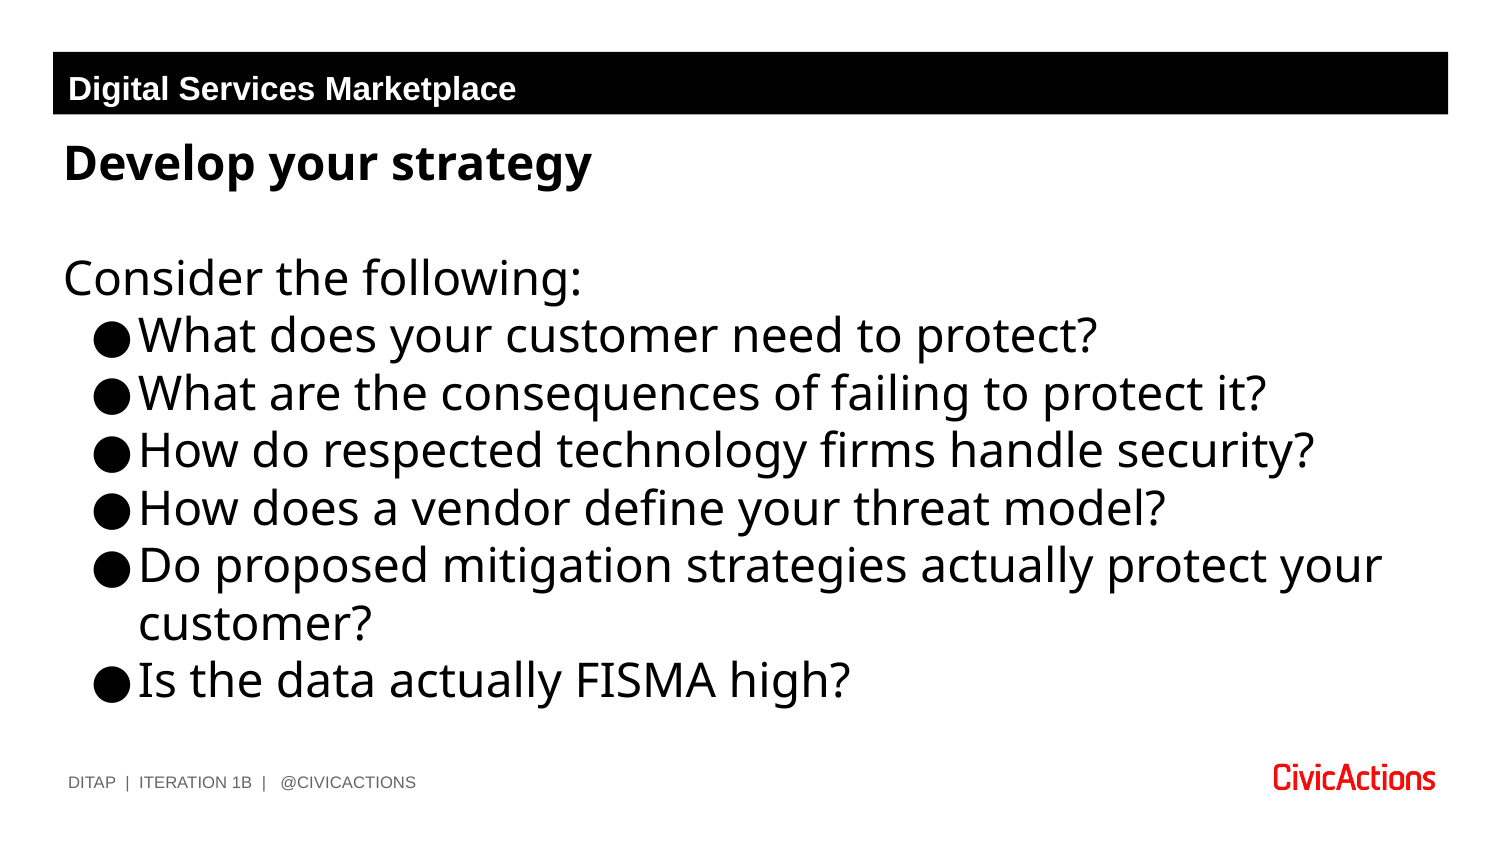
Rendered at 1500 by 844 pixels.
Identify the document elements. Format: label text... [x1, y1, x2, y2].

text_box Develop your strategy Consider the following: What does your customer need to protect? What are the consequences of failing to protect it? How do respected technology firms handle security? How does a vendor define your threat model? Do proposed mitigation strategies actually protect your customer? Is the data actually FISMA high? [53, 122, 1449, 716]
picture [1271, 758, 1438, 795]
text_box Digital Services Marketplace [53, 51, 1449, 115]
